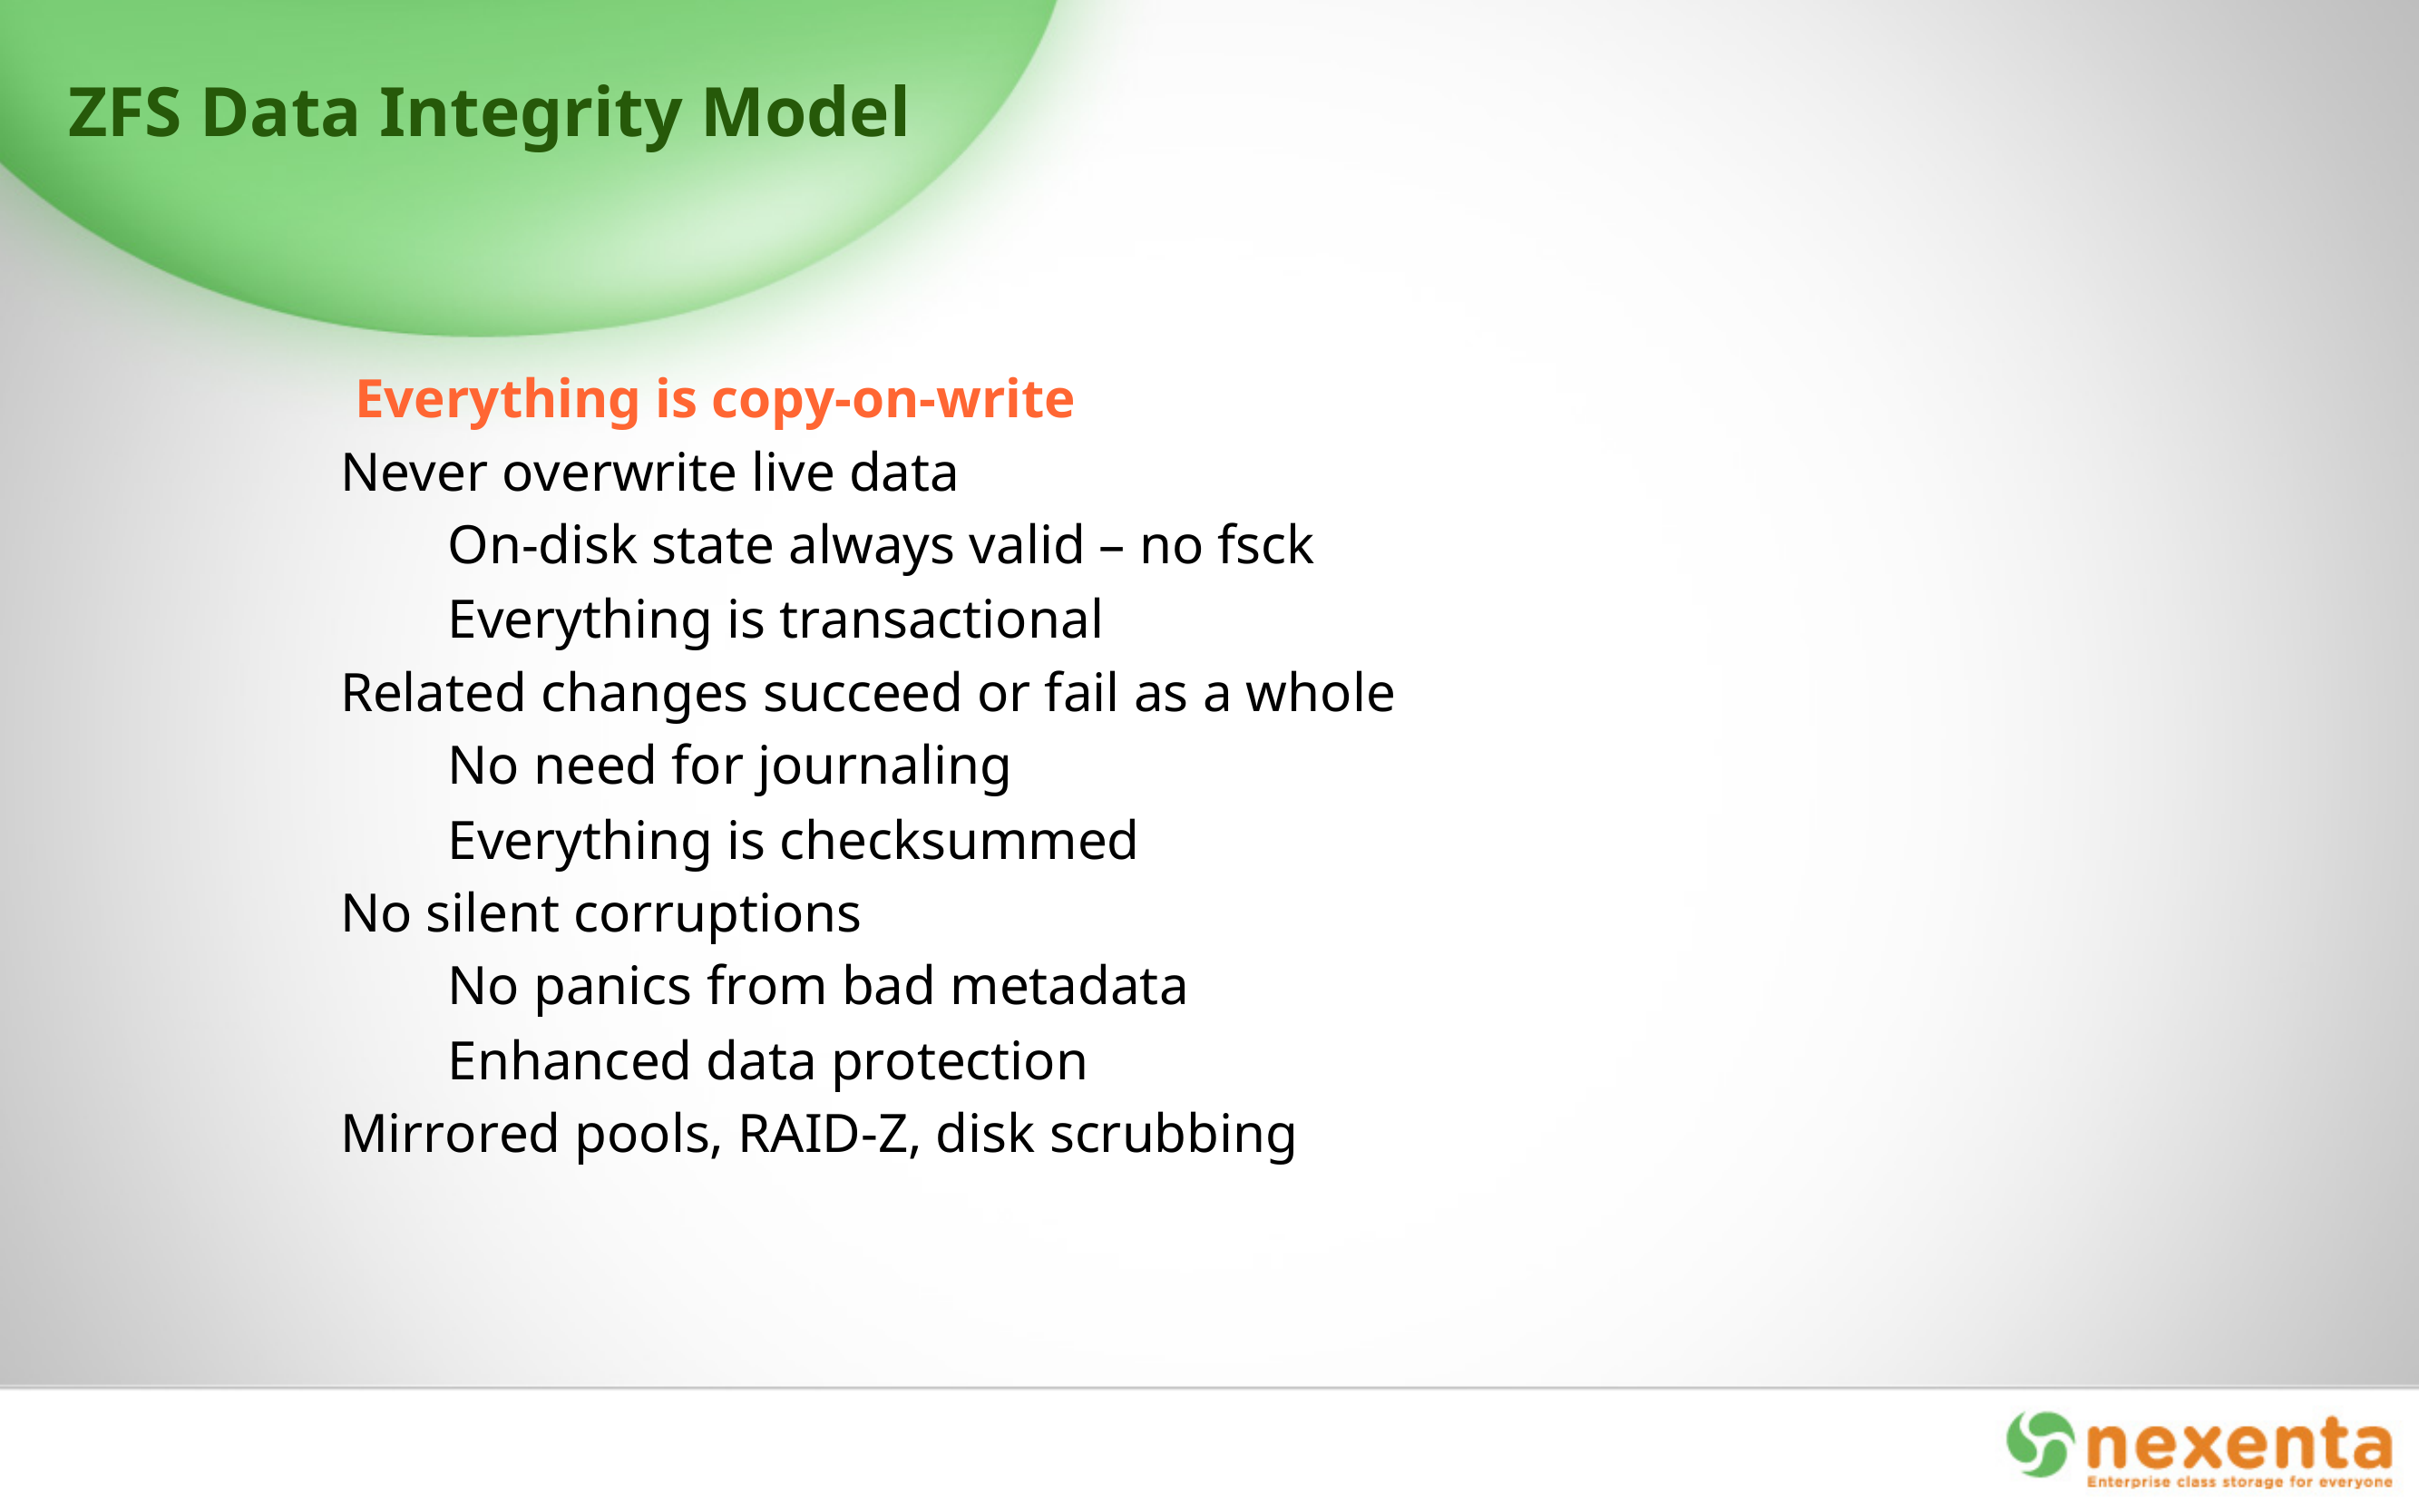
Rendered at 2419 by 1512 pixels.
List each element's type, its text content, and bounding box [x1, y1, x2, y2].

text_box ZFS Data Integrity Model [67, 68, 1123, 273]
text_box Everything is copy-on-write Never overwrite live data On-disk state always valid – no fsck Everything is transactional Related changes succeed or fail as a whole No need for journaling Everything is checksummed No silent corruptions No panics from bad metadata Enhanced data protection Mirrored pools, RAID-Z, disk scrubbing [340, 374, 2246, 1374]
picture [0, 0, 2419, 1512]
